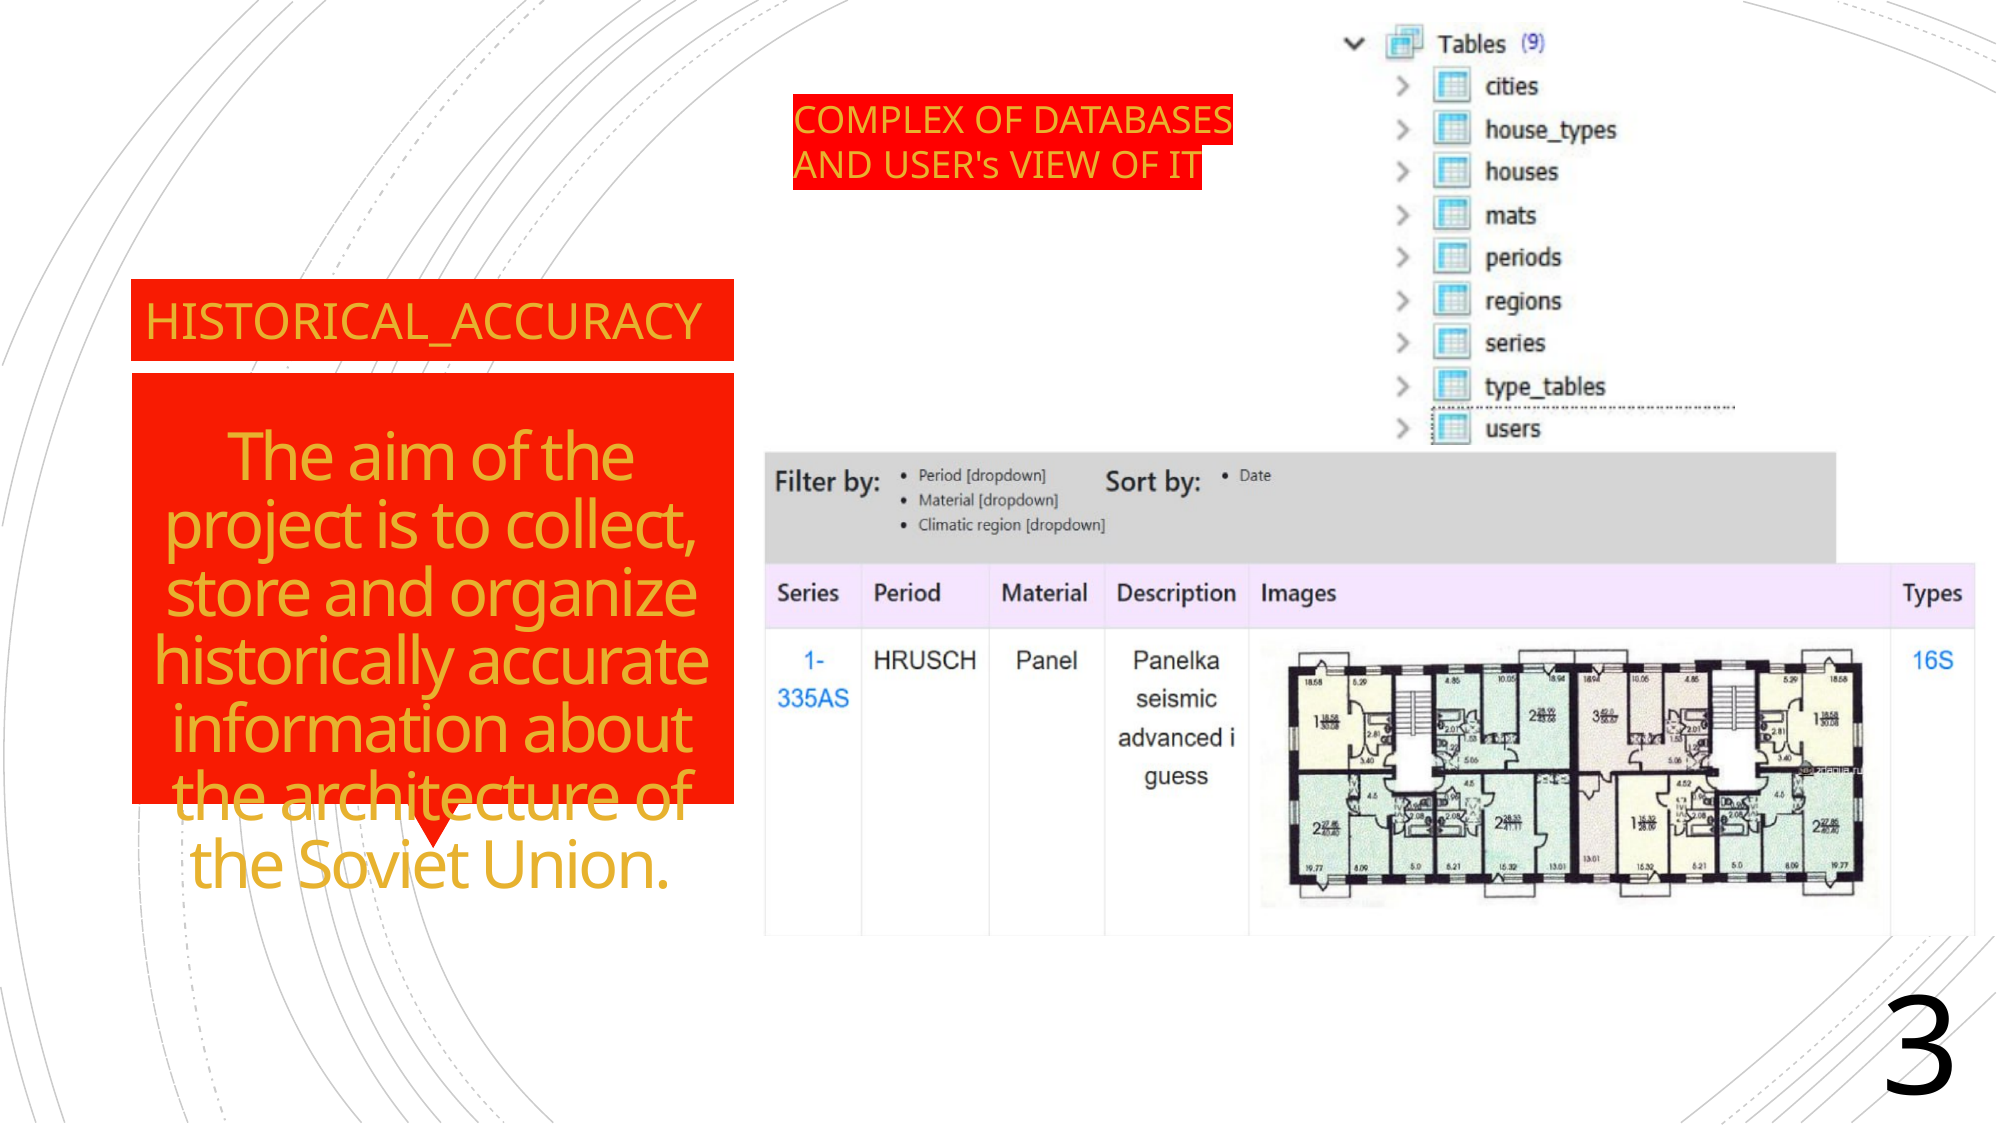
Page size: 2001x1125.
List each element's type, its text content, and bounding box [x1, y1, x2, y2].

picture [763, 22, 1998, 936]
title The aim of the project is to collect, store and organize historically accurate information about the architecture of the Soviet Union. [84, 388, 778, 812]
text_box 3 [1866, 949, 1999, 1125]
text_box COMPLEX OF DATABASES AND USER's VIEW OF IT [778, 88, 1334, 195]
text_box HISTORICAL_ACCURACY [129, 281, 764, 358]
